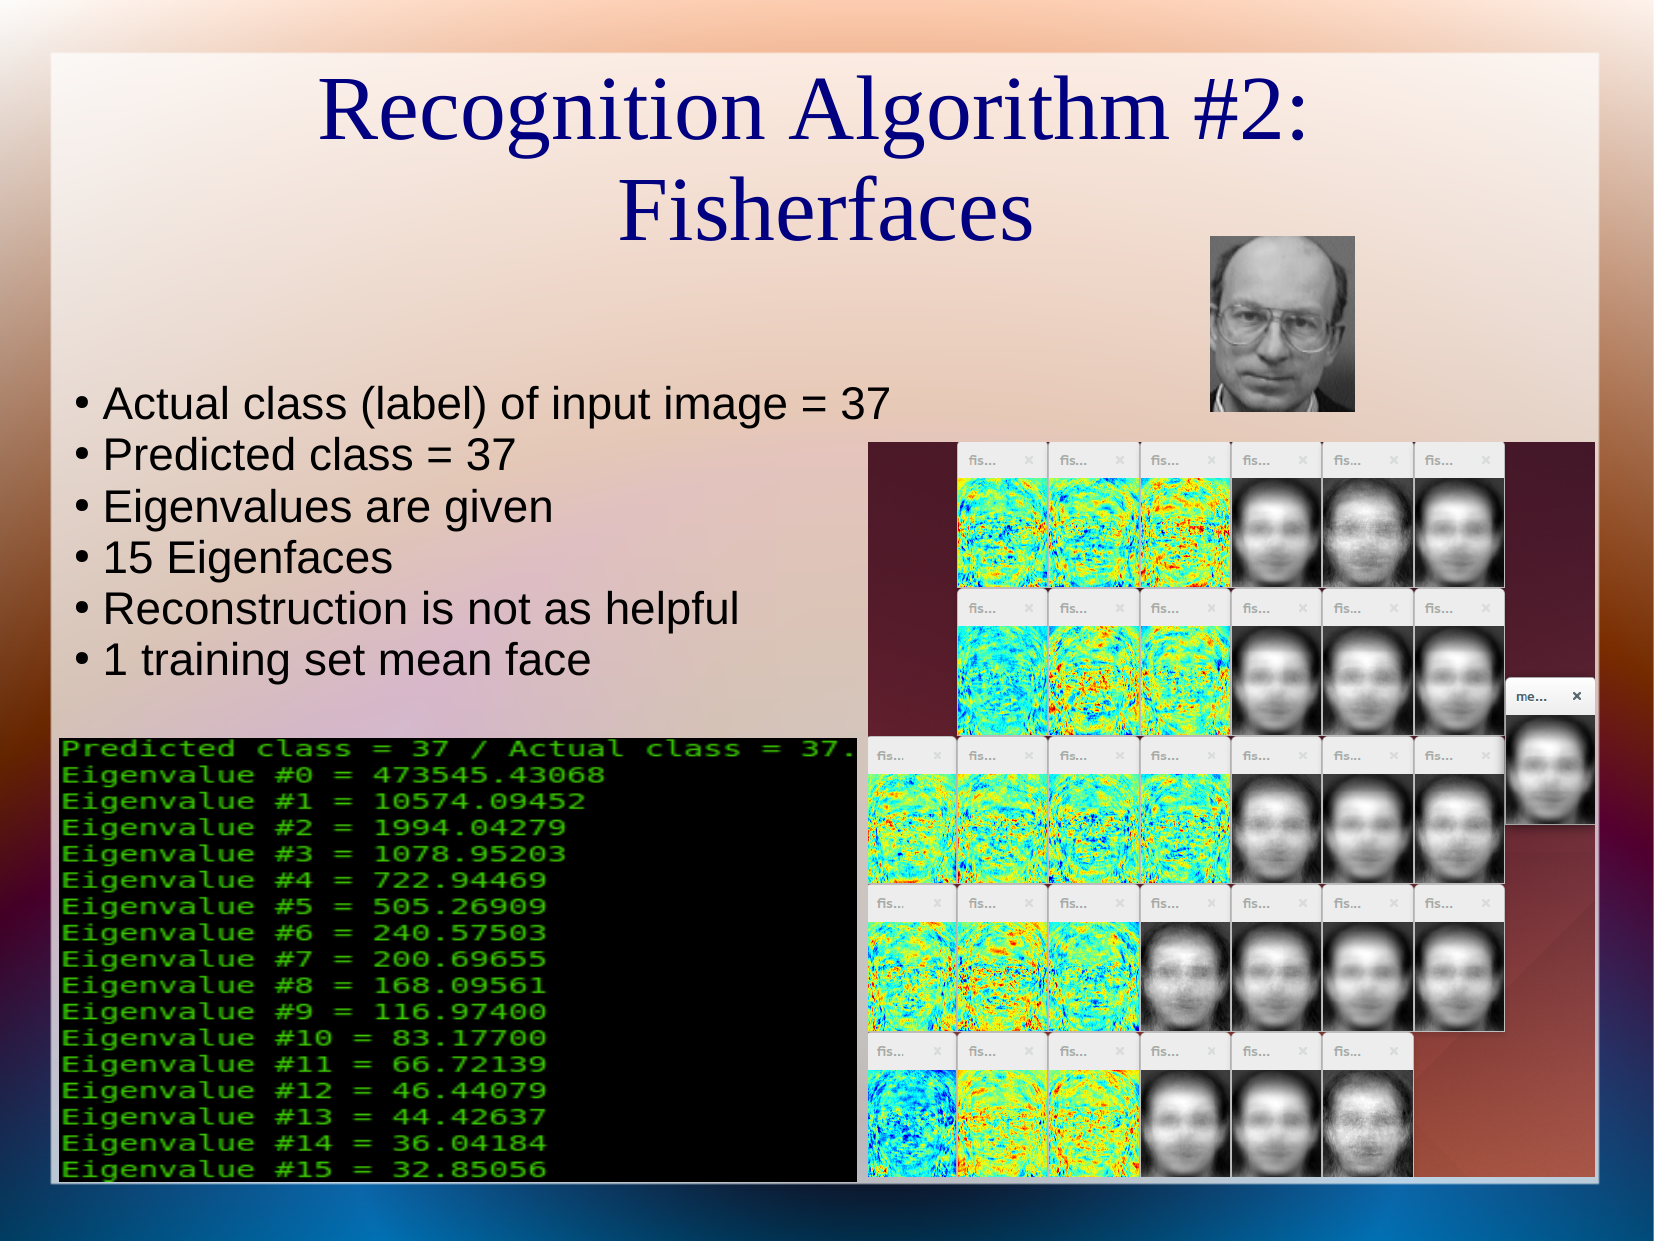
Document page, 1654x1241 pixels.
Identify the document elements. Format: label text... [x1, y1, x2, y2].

title Recognition Algorithm #2: Fisherfaces [82, 55, 1571, 263]
text_box Actual class (label) of input image = 37 Predicted class = 37 Eigenvalues are given 15 Eigenfaces Reconstruction is not as helpful 1 training set mean face [59, 370, 945, 725]
picture [0, 0, 1654, 1241]
